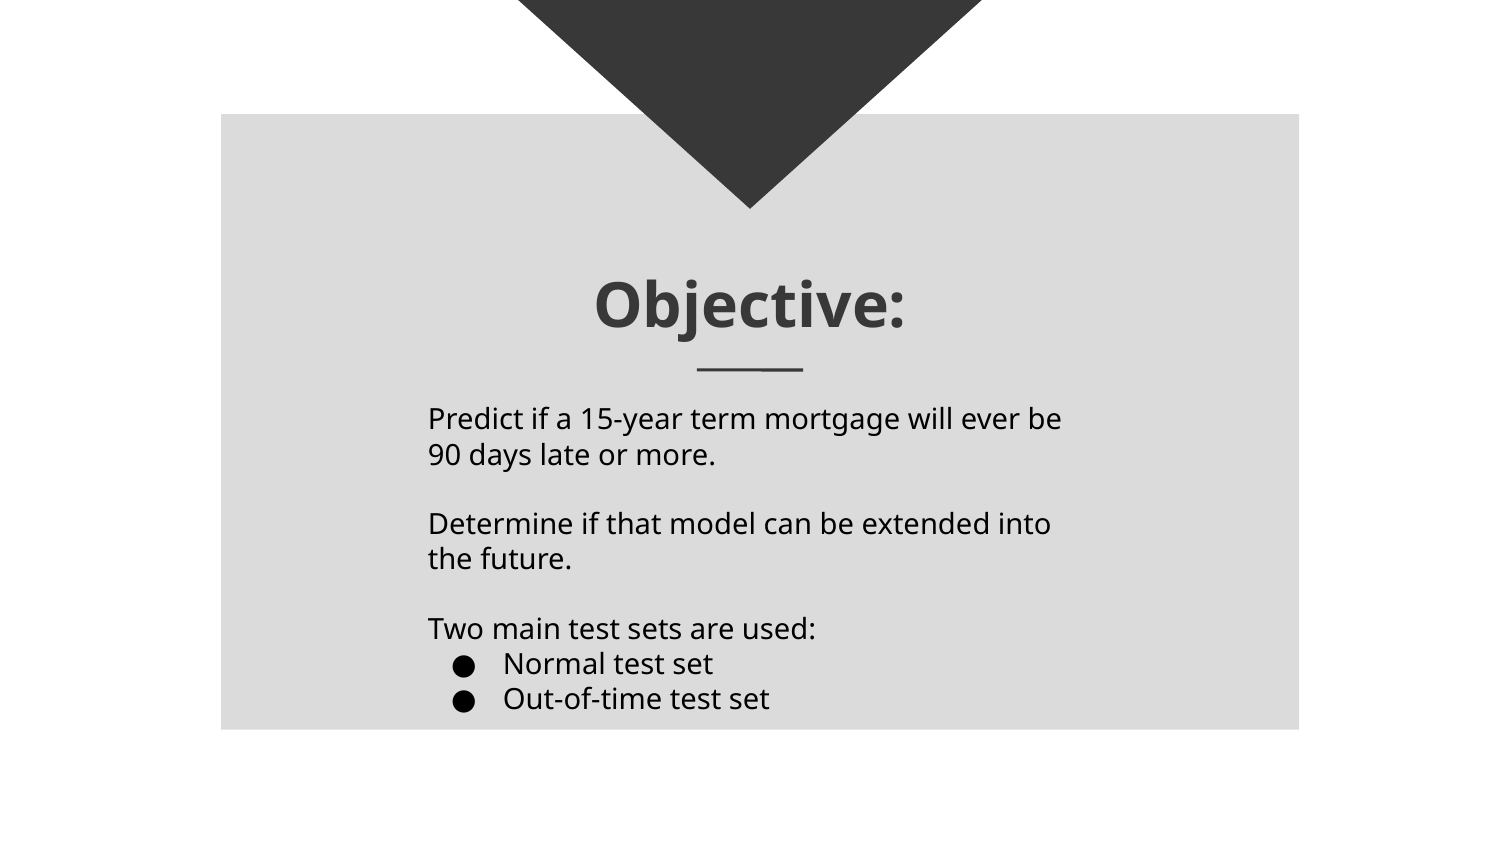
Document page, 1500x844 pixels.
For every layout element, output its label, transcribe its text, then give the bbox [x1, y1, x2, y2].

list Predict if a 15-year term mortgage will ever be 90 days late or more. Determine if that model can be extended into the future. Two main test sets are used: Normal test set Out-of-time test set [412, 385, 1087, 630]
title Objective: [276, 249, 1224, 337]
